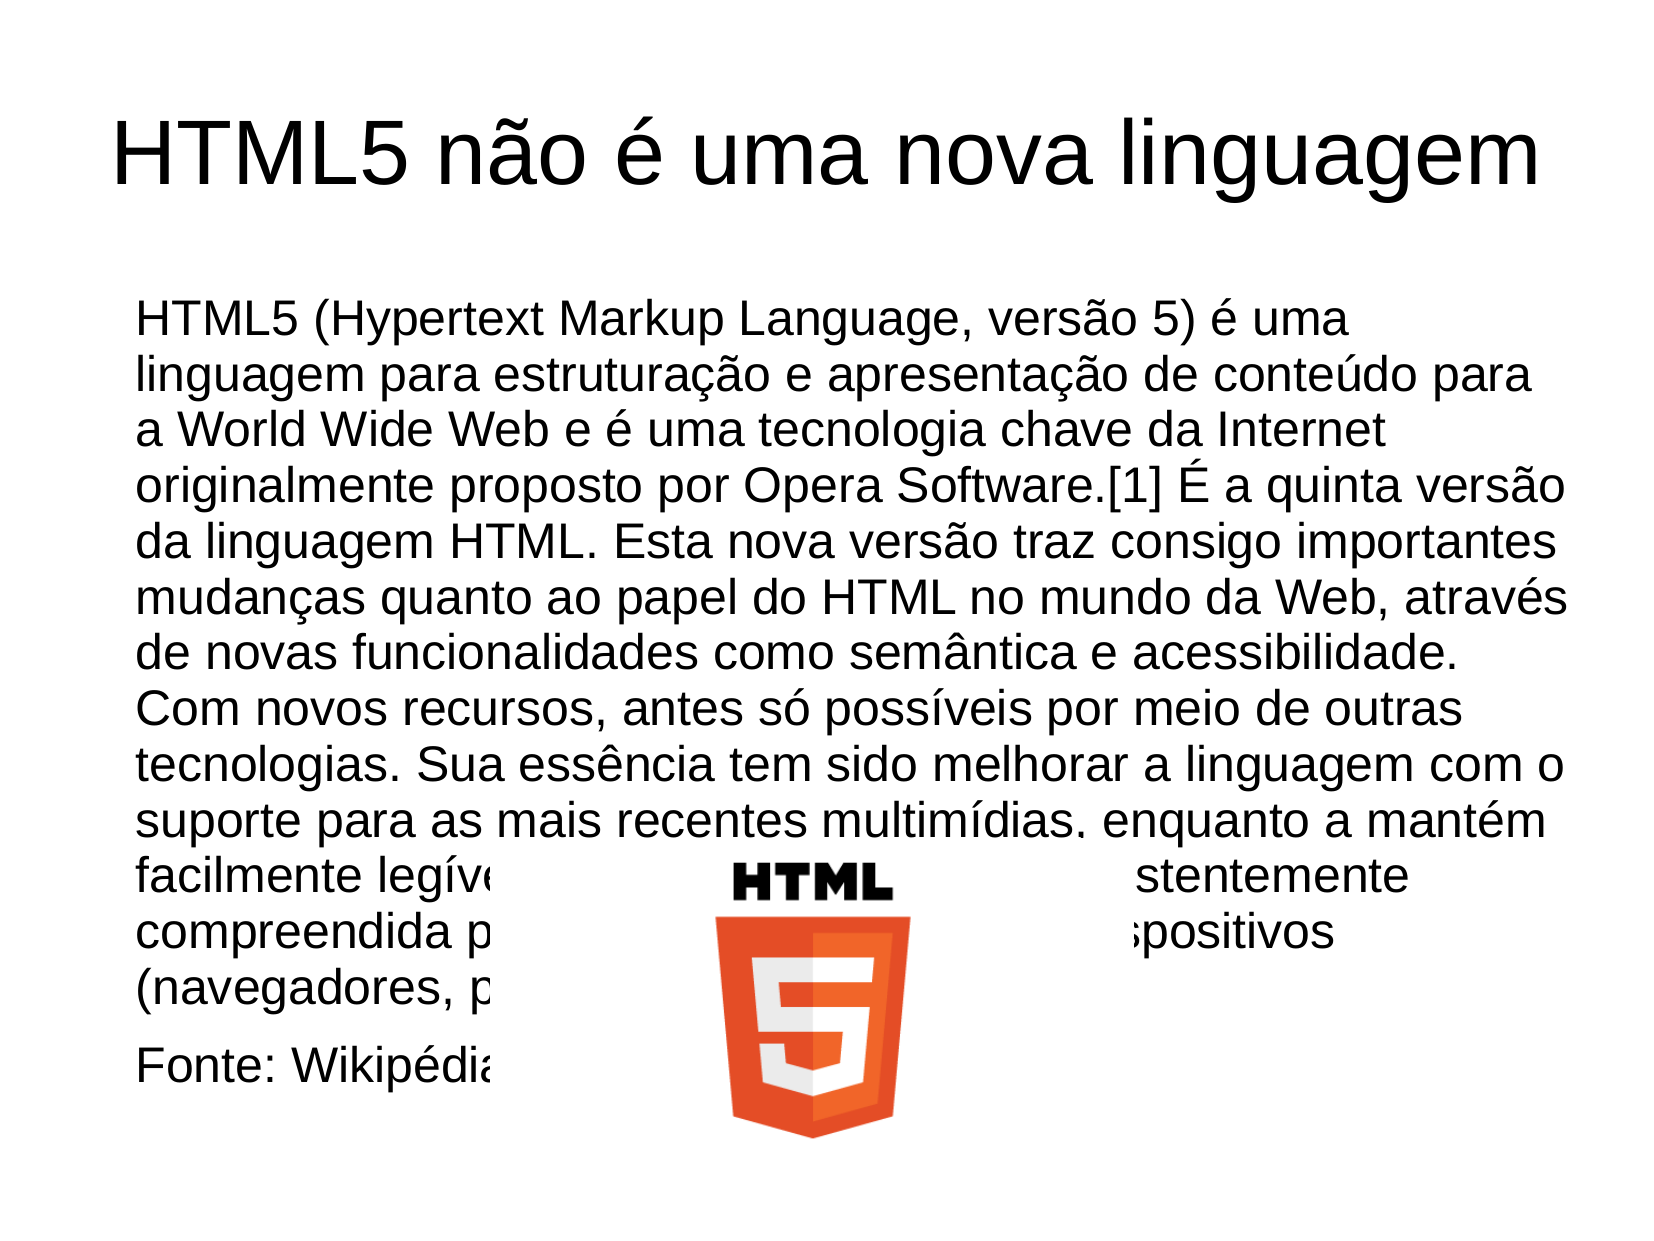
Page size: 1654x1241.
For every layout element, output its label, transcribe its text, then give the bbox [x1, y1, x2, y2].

list HTML5 (Hypertext Markup Language, versão 5) é uma linguagem para estruturação e apresentação de conteúdo para a World Wide Web e é uma tecnologia chave da Internet originalmente proposto por Opera Software.[1] É a quinta versão da linguagem HTML. Esta nova versão traz consigo importantes mudanças quanto ao papel do HTML no mundo da Web, através de novas funcionalidades como semântica e acessibilidade. Com novos recursos, antes só possíveis por meio de outras tecnologias. Sua essência tem sido melhorar a linguagem com o suporte para as mais recentes multimídias, enquanto a mantém facilmente legível por seres humanos e consistentemente compreendida por computadores e outros dispositivos (navegadores, parsers, etc). Fonte: Wikipédia, http://goo.gl/FYLLb; [82, 290, 1571, 1109]
picture [490, 838, 1134, 1161]
title HTML5 não é uma nova linguagem [82, 49, 1571, 257]
